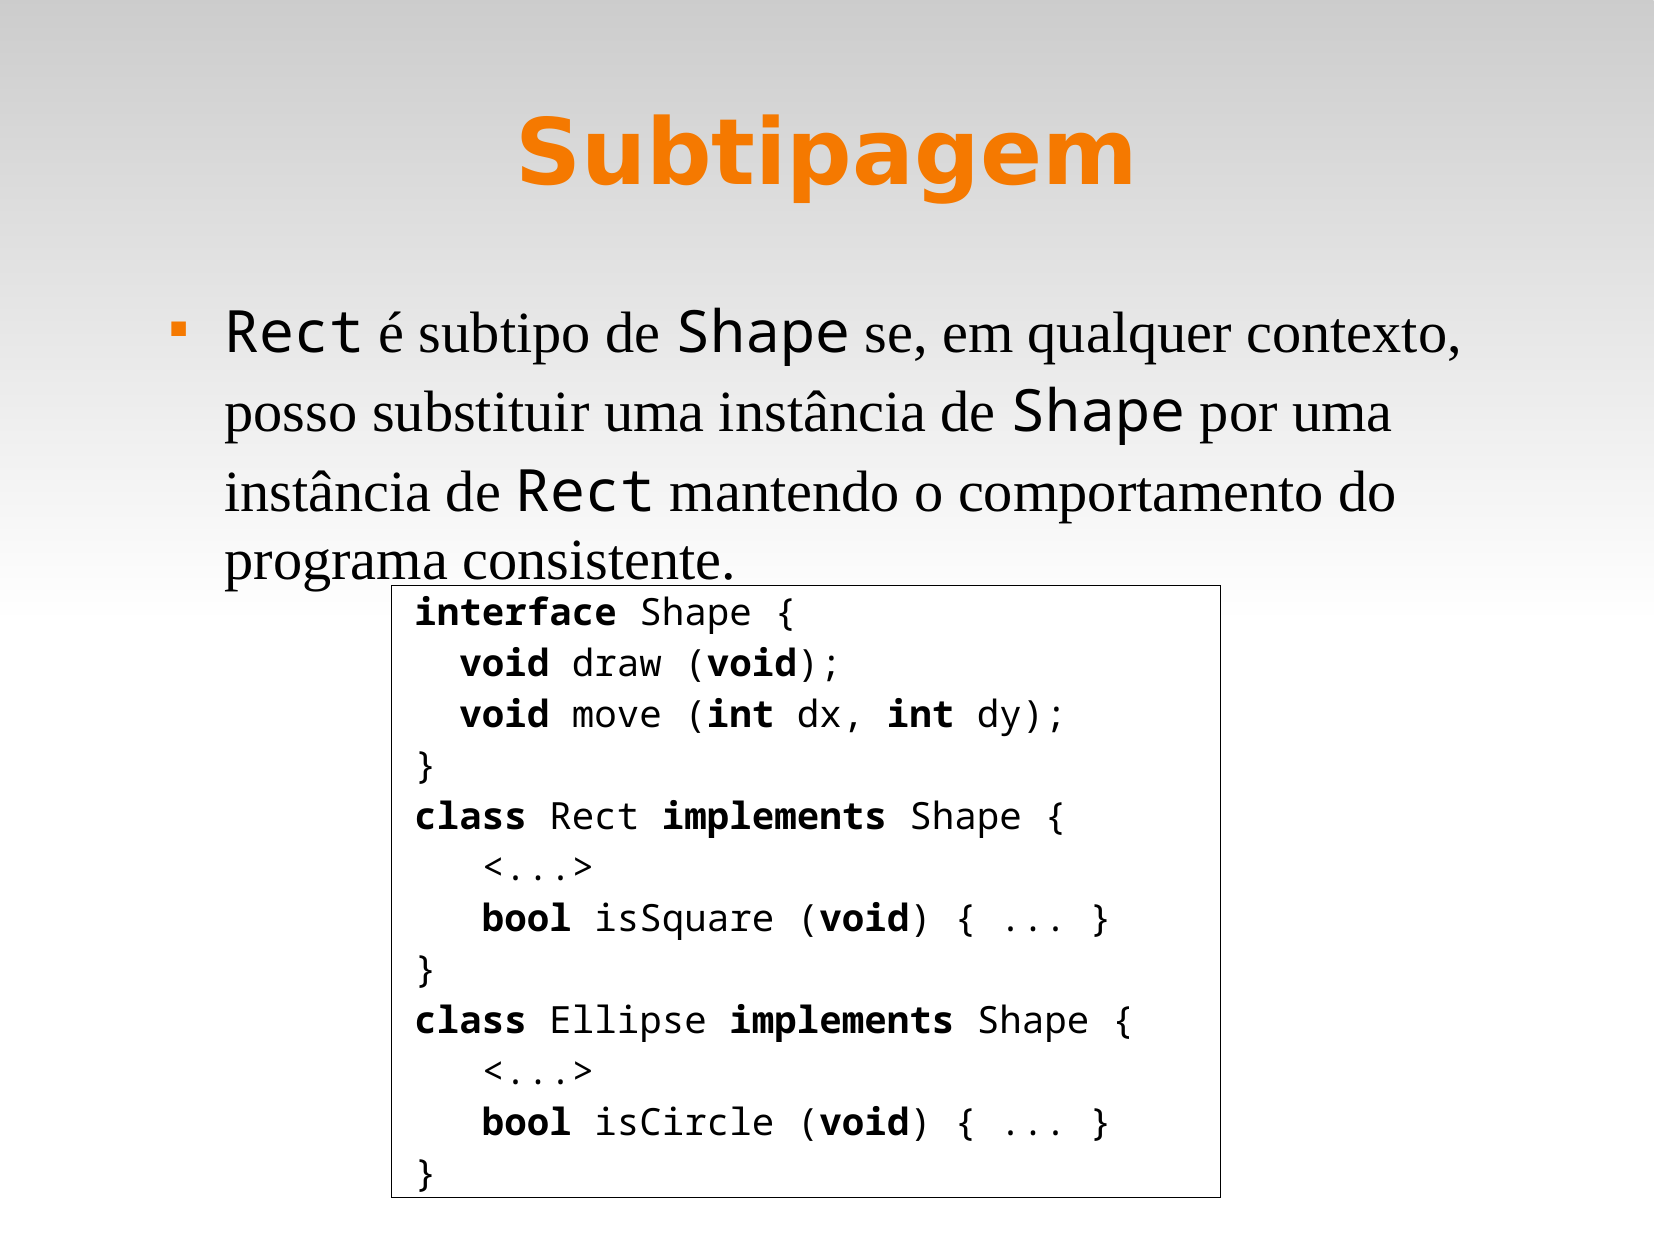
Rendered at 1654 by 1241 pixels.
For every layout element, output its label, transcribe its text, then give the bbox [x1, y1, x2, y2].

list Rect é subtipo de Shape se, em qualquer contexto, posso substituir uma instância de Shape por uma instância de Rect mantendo o comportamento do programa consistente. [82, 290, 1571, 1241]
title Subtipagem [82, 49, 1571, 257]
text_box interface Shape { void draw (void); void move (int dx, int dy); } class Rect implements Shape { <...> bool isSquare (void) { ... } } class Ellipse implements Shape { <...> bool isCircle (void) { ... } } [391, 634, 1221, 1149]
